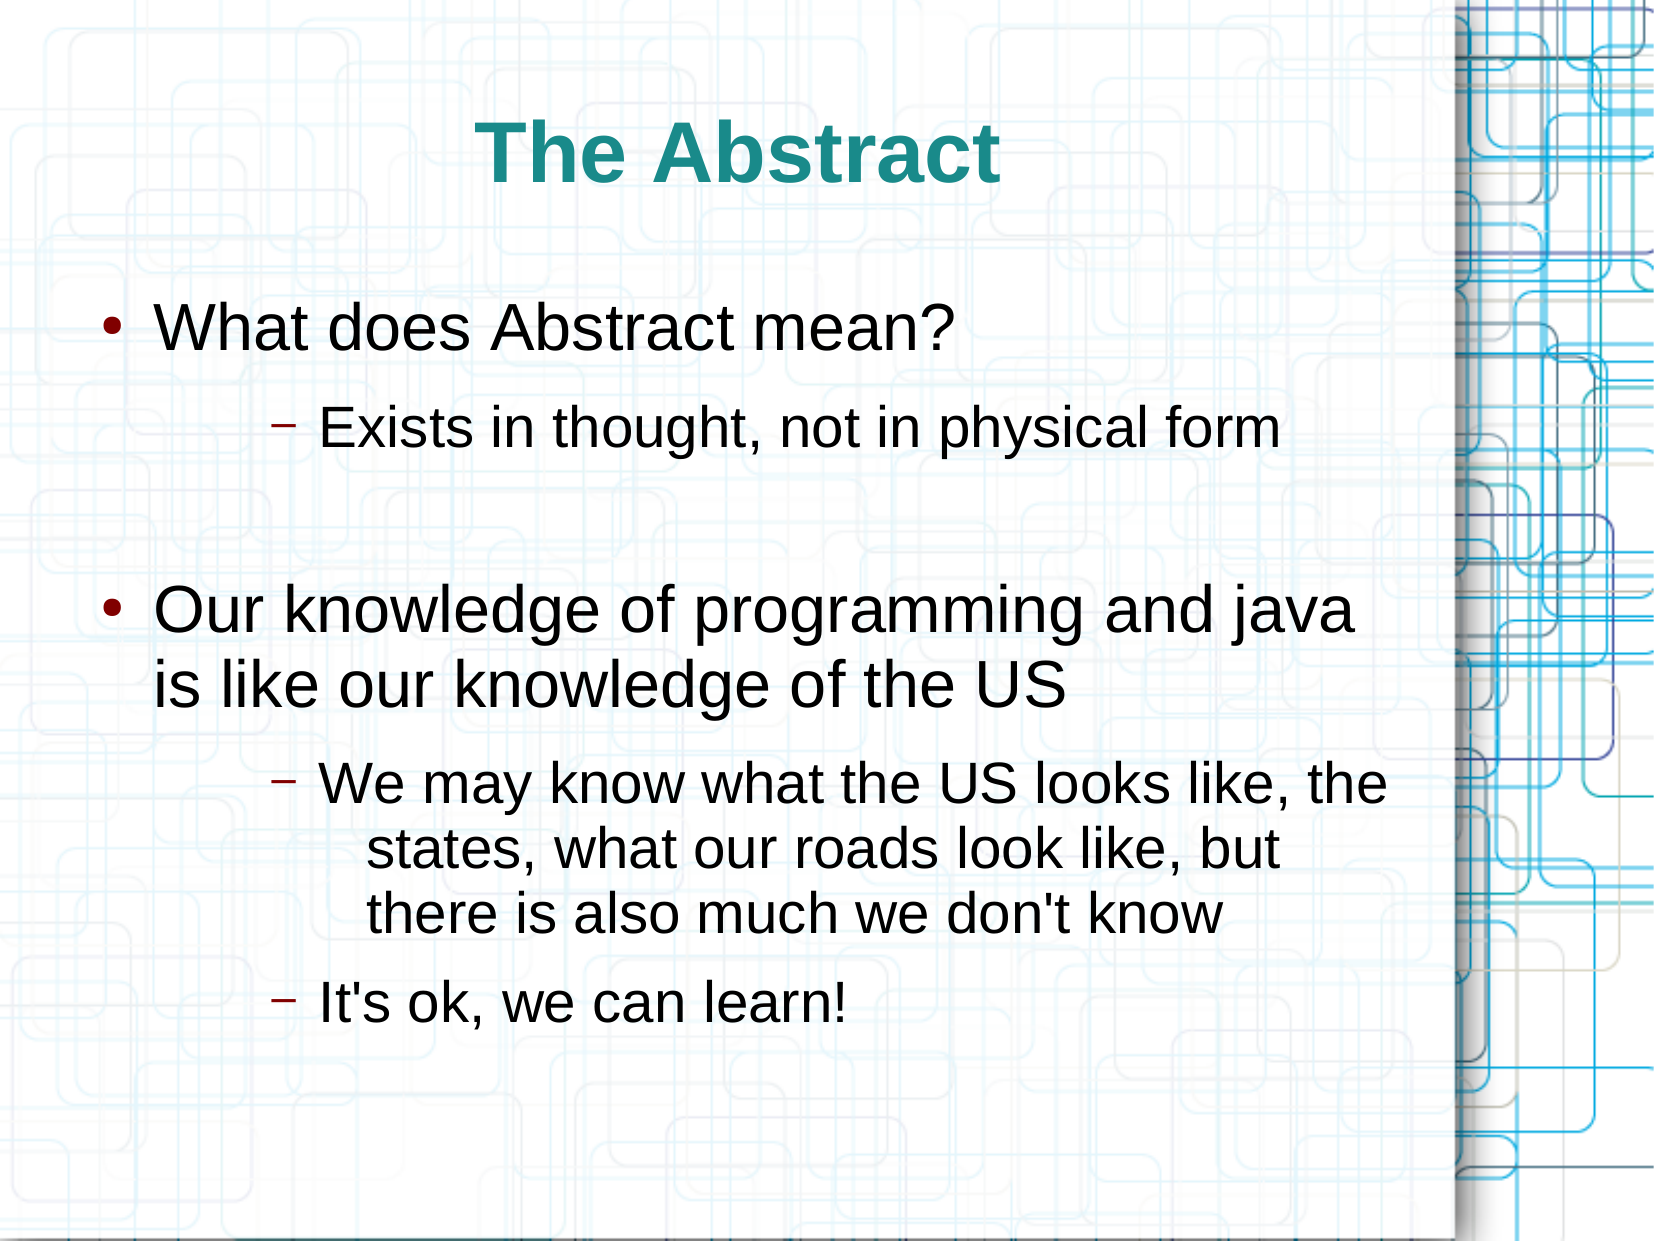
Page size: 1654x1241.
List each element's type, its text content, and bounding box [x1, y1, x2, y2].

picture [0, 0, 1654, 1241]
title The Abstract [59, 49, 1418, 257]
list What does Abstract mean? Exists in thought, not in physical form Our knowledge of programming and java is like our knowledge of the US We may know what the US looks like, the states, what our roads look like, but there is also much we don't know It's ok, we can learn! [82, 290, 1418, 1035]
